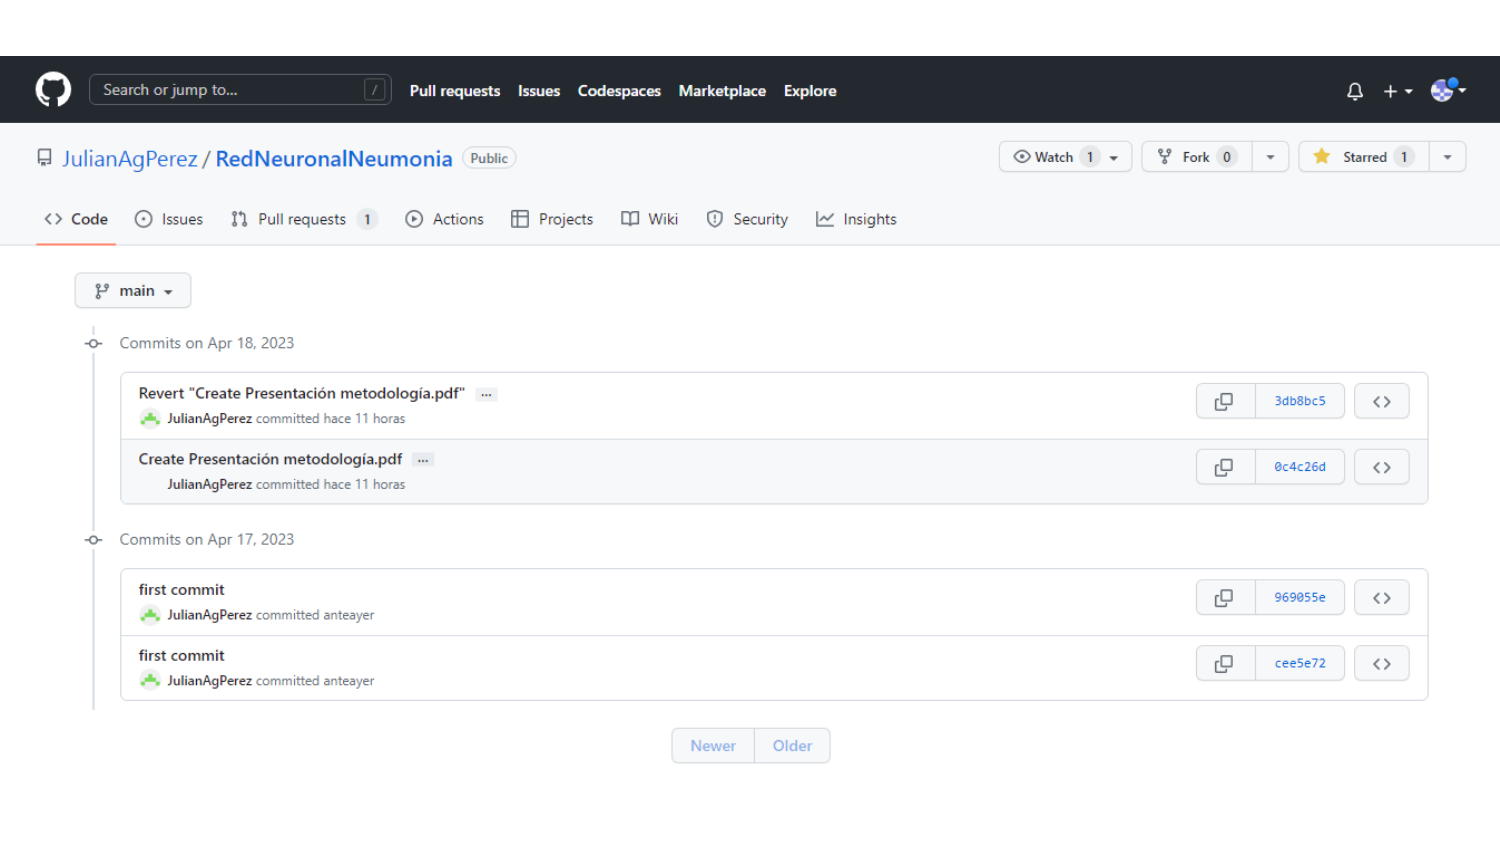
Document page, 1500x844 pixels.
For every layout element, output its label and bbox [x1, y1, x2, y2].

picture [0, 56, 1500, 788]
